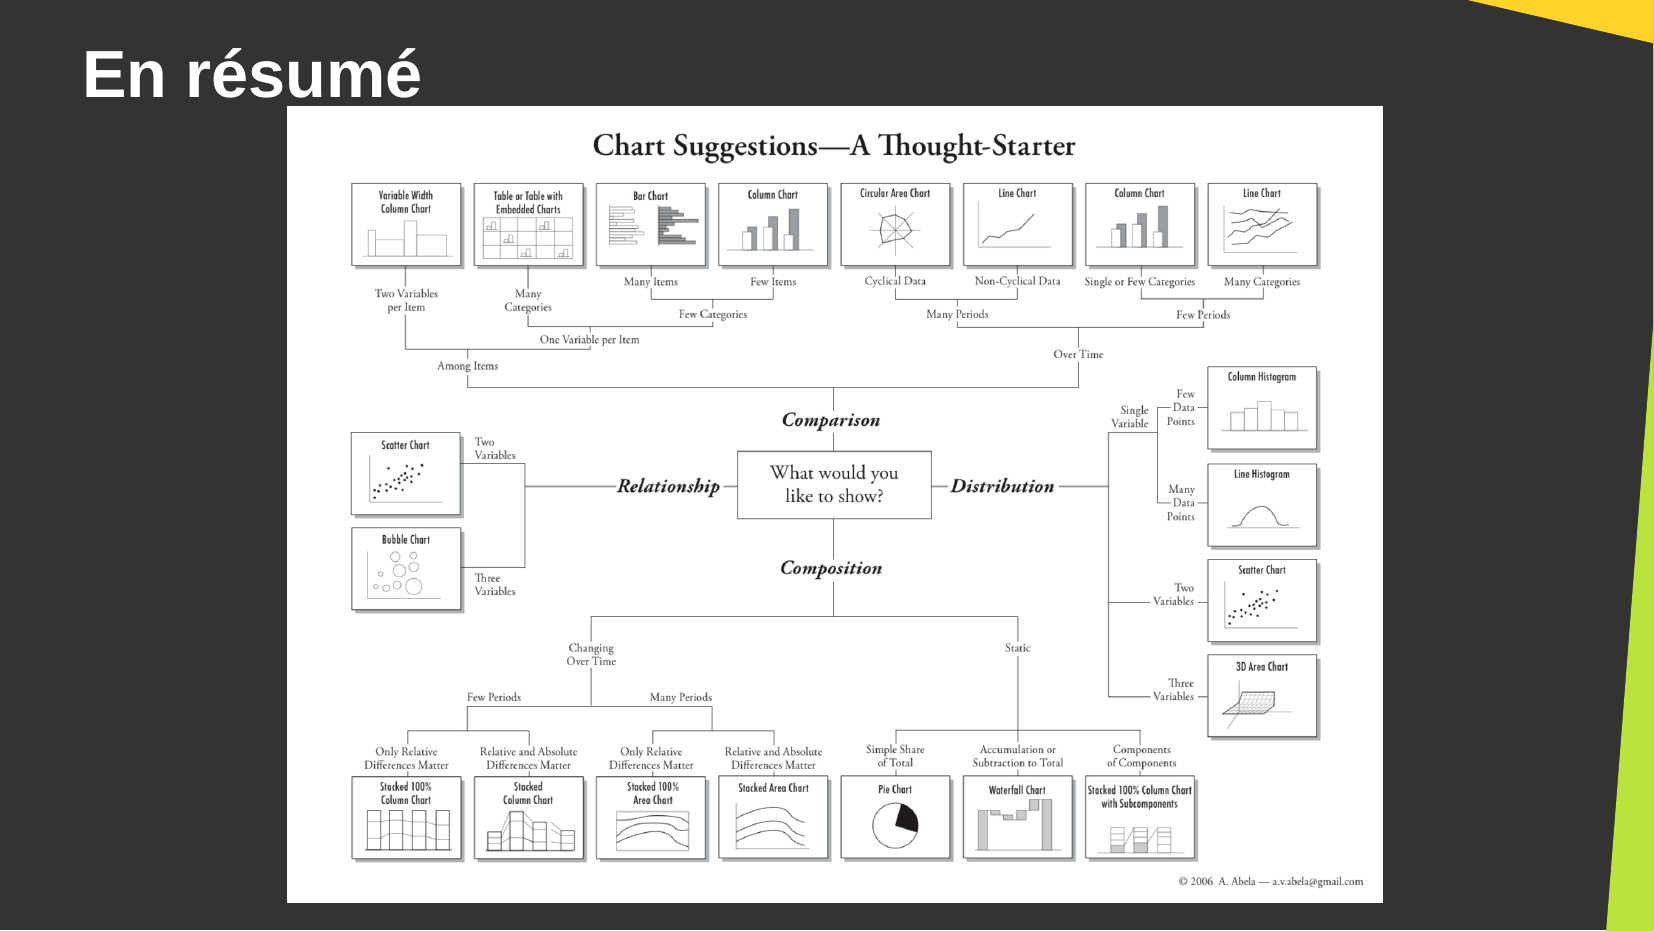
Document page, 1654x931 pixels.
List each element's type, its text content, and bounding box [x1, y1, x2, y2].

picture [287, 106, 1383, 903]
text_box [1606, 314, 1654, 931]
text_box [1467, 0, 1654, 44]
title En résumé [82, 37, 1571, 115]
